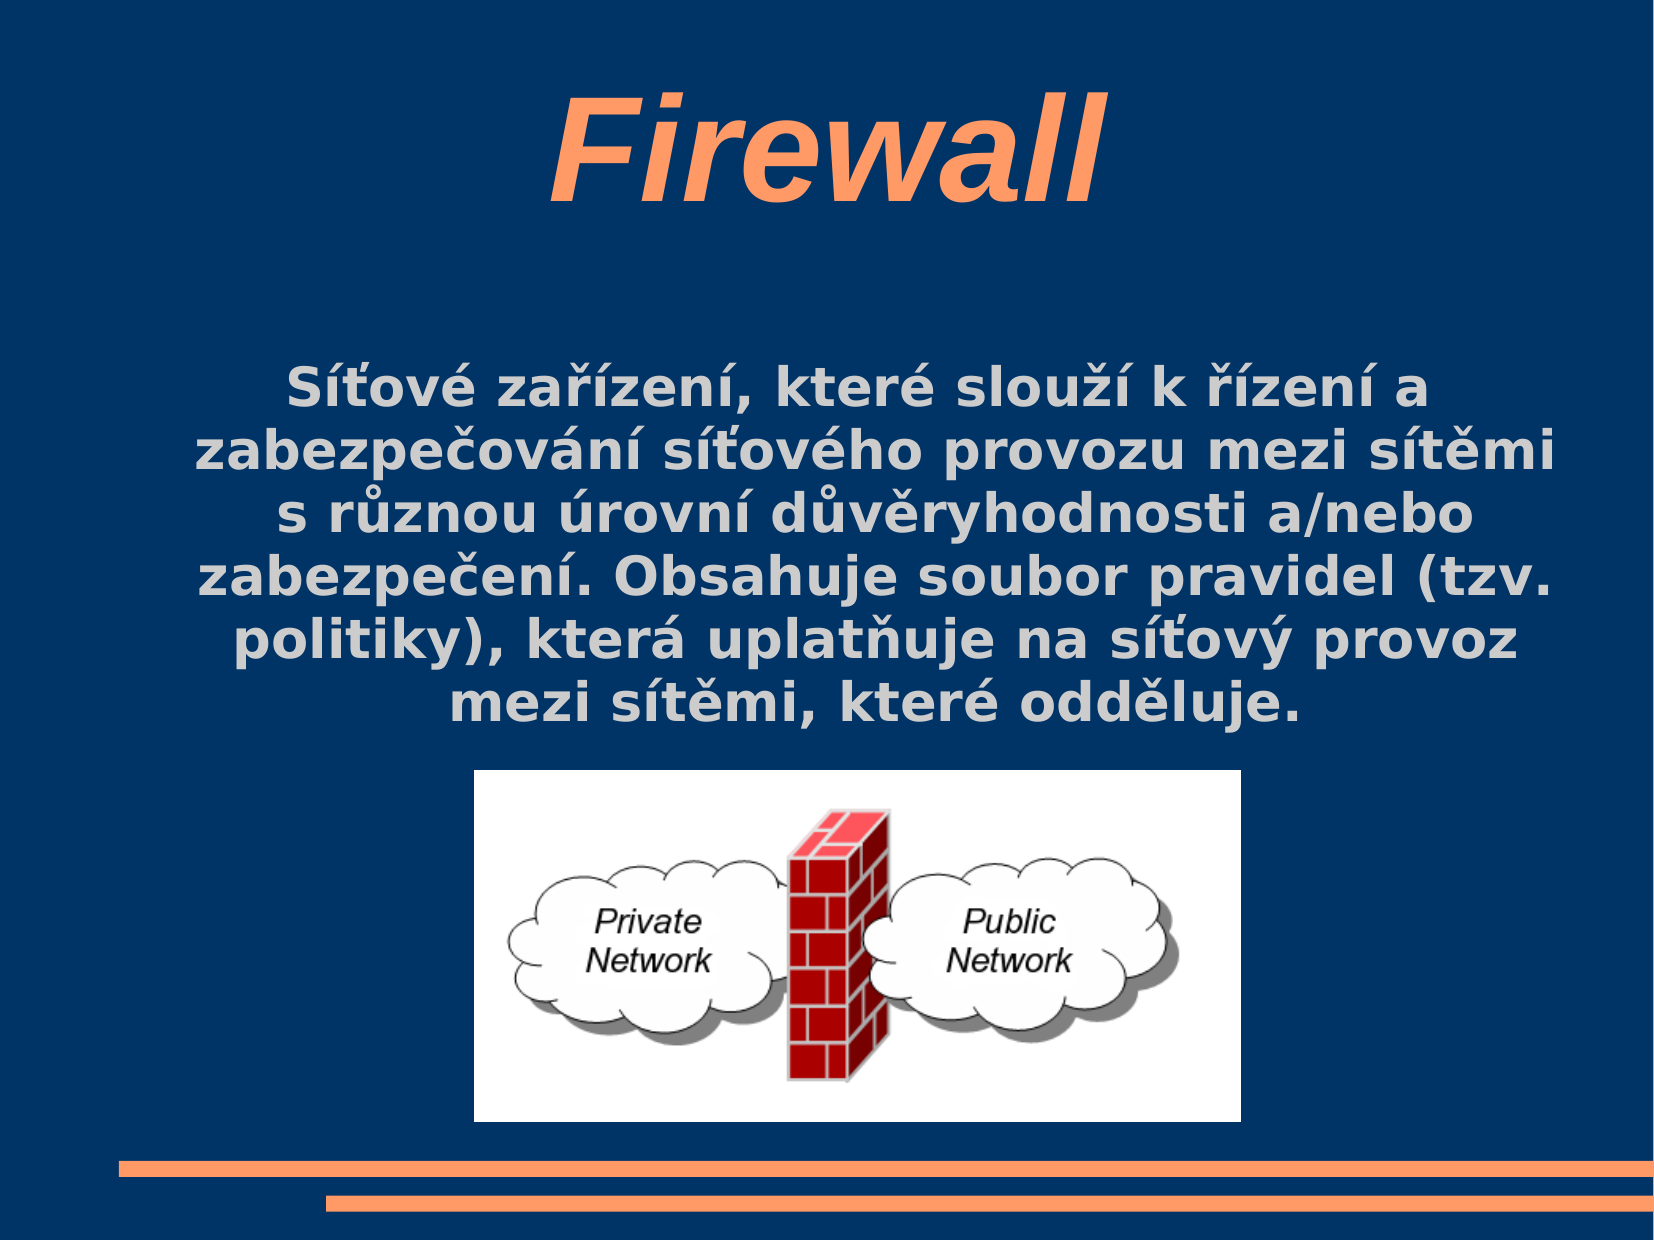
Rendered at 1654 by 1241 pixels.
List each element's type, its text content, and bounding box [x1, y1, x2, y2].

picture [474, 770, 1241, 1123]
subtitle Síťové zařízení, které slouží k řízení a zabezpečování síťového provozu mezi sítěmi s různou úrovní důvěryhodnosti a/nebo zabezpečení. Obsahuje soubor pravidel (tzv. politiky), která uplatňuje na síťový provoz mezi sítěmi, které odděluje. [121, 322, 1561, 768]
title Firewall [121, 46, 1534, 254]
